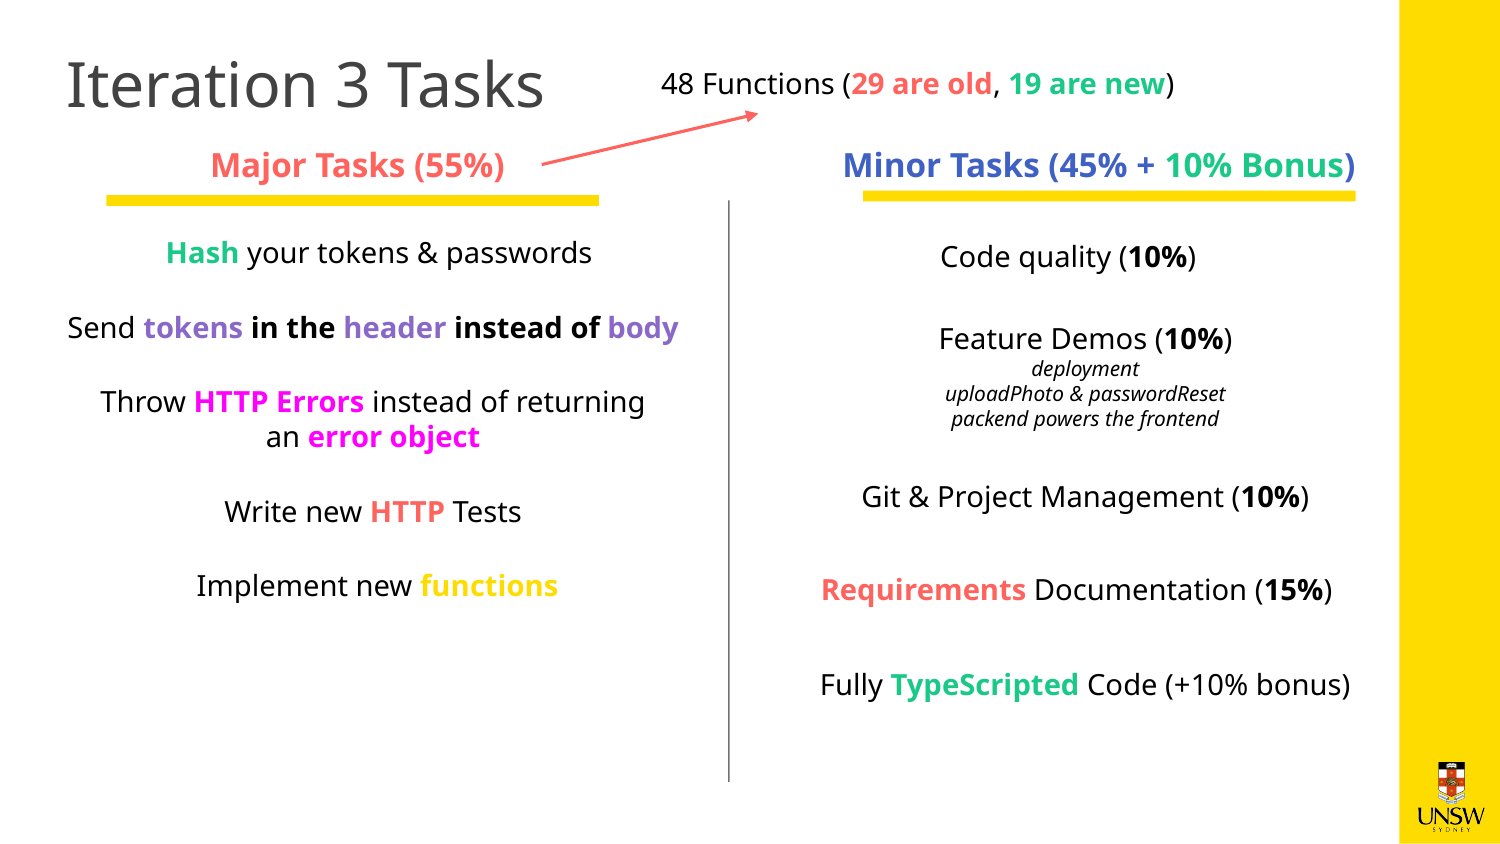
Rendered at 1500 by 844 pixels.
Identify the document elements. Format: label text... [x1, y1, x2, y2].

text_box Feature Demos (10%) deployment uploadPhoto & passwordReset packend powers the frontend [834, 305, 1337, 446]
text_box Send tokens in the header instead of body [10, 293, 736, 359]
text_box Git & Project Management (10%) [834, 463, 1337, 554]
text_box Throw HTTP Errors instead of returning an error object [70, 368, 677, 469]
text_box 48 Functions (29 are old, 19 are new) [614, 50, 1221, 116]
text_box Implement new functions [74, 551, 681, 617]
text_box Requirements Documentation (15%) [789, 556, 1364, 647]
text_box [106, 195, 599, 206]
text_box Iteration 3 Tasks [51, 15, 1449, 136]
text_box Fully TypeScripted Code (+10% bonus) [775, 651, 1396, 742]
text_box Minor Tasks (45% + 10% Bonus) [781, 129, 1417, 200]
text_box Code quality (10%) [728, 223, 1408, 289]
picture [1418, 762, 1485, 832]
text_box Write new HTTP Tests [70, 477, 677, 543]
text_box [863, 190, 1356, 202]
text_box Hash your tokens & passwords [76, 219, 683, 285]
text_box Major Tasks (55%) [70, 129, 645, 200]
